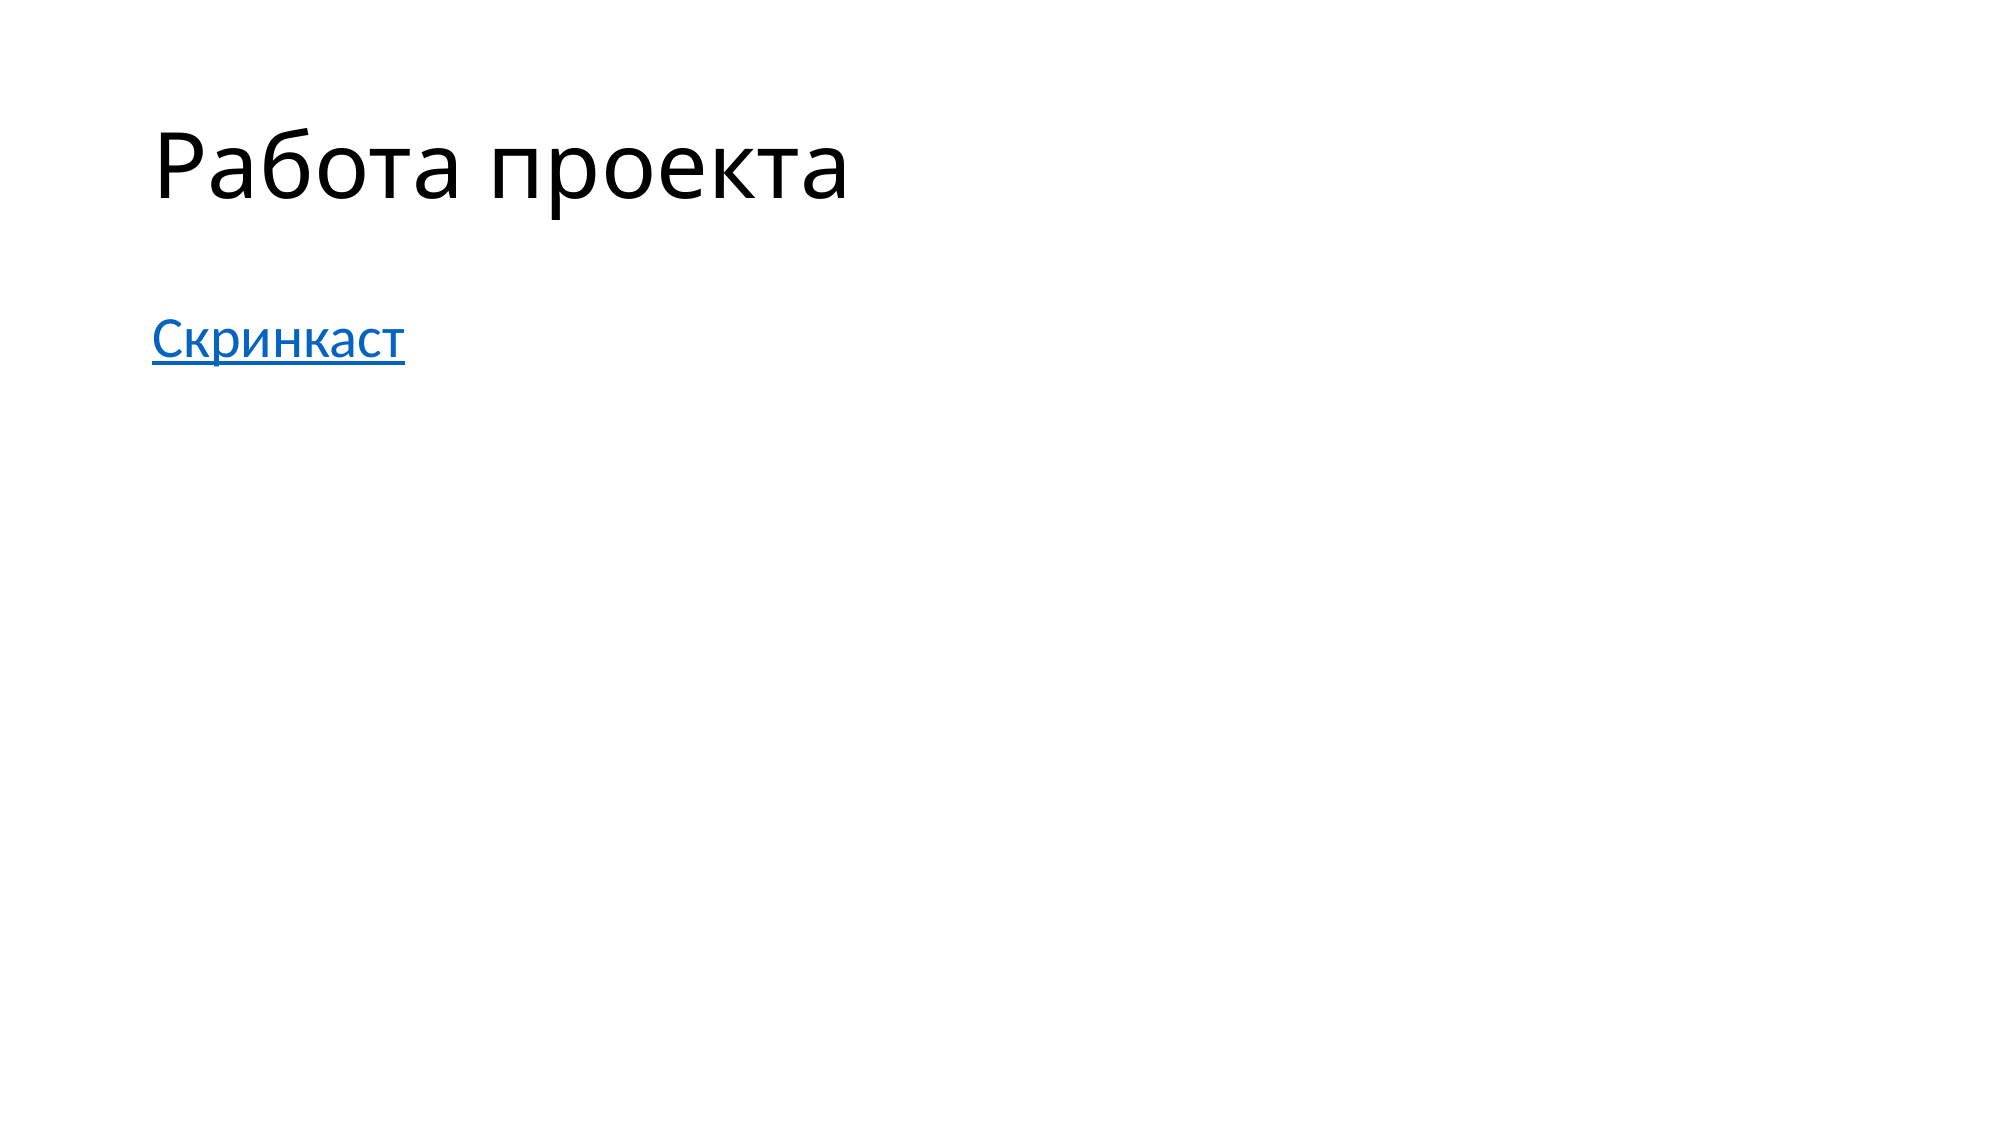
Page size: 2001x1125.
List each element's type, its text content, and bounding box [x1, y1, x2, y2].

title Работа проекта [137, 59, 1863, 278]
list Скринкаст [137, 299, 1863, 1014]
